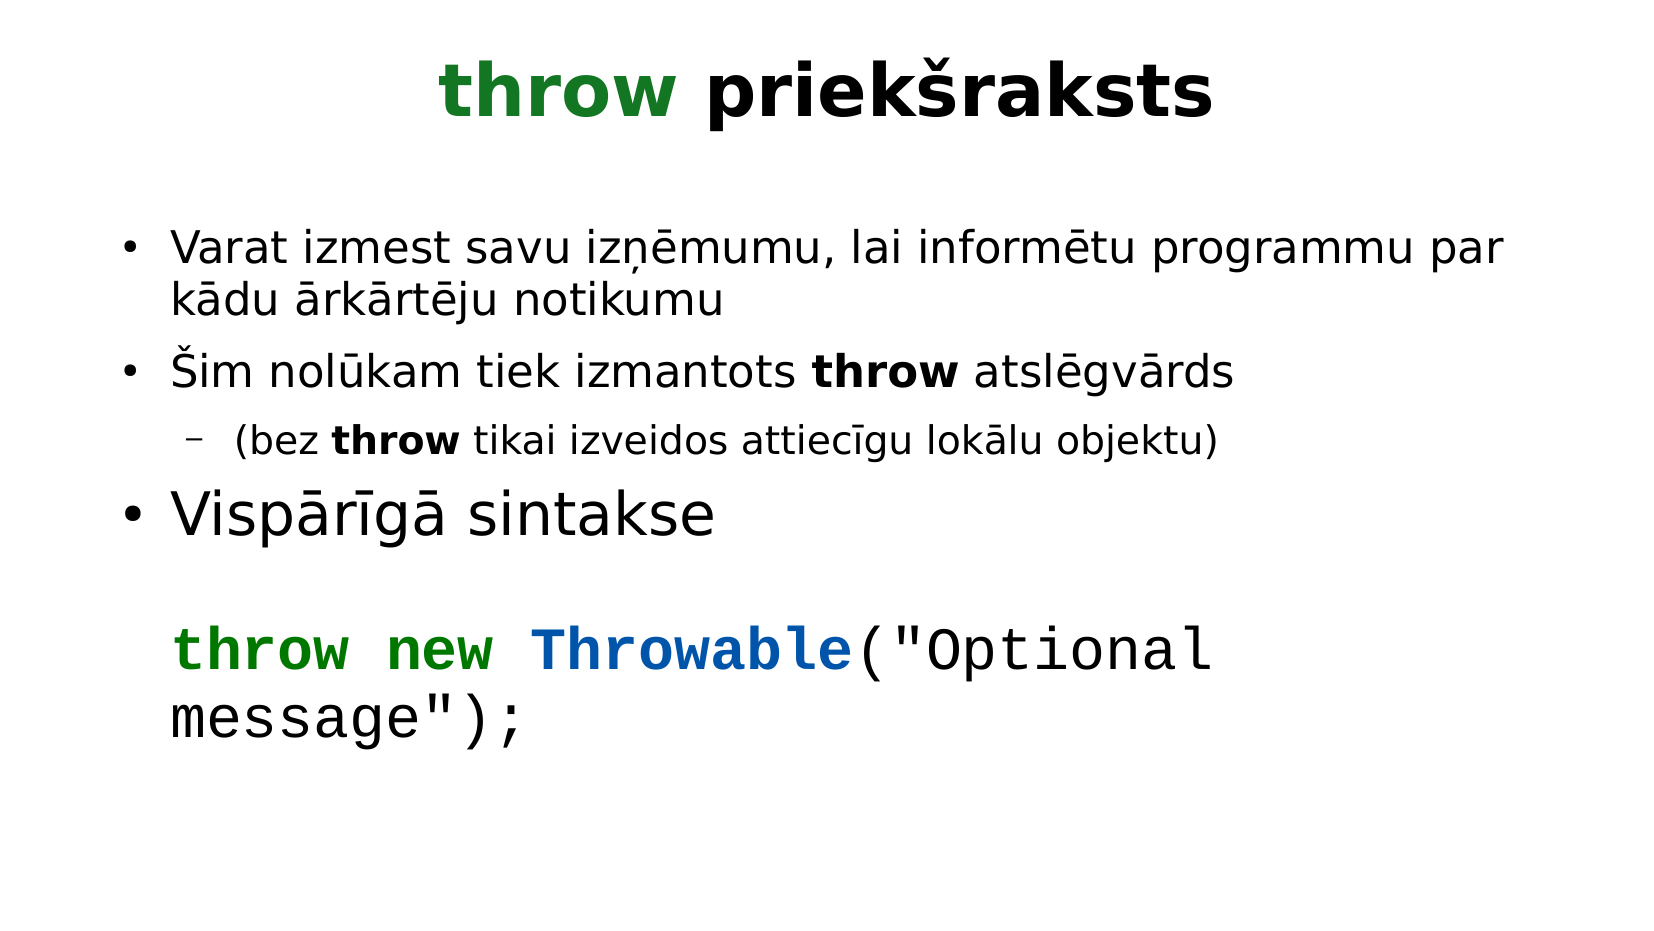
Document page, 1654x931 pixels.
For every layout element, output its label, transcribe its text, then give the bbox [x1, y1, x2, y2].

list Varat izmest savu izņēmumu, lai informētu programmu par kādu ārkārtēju notikumu Šim nolūkam tiek izmantots throw atslēgvārds (bez throw tikai izveidos attiecīgu lokālu objektu) Vispārīgā sintakse throw new Throwable("Optional message"); [106, 221, 1562, 761]
title throw priekšraksts [82, 49, 1571, 135]
